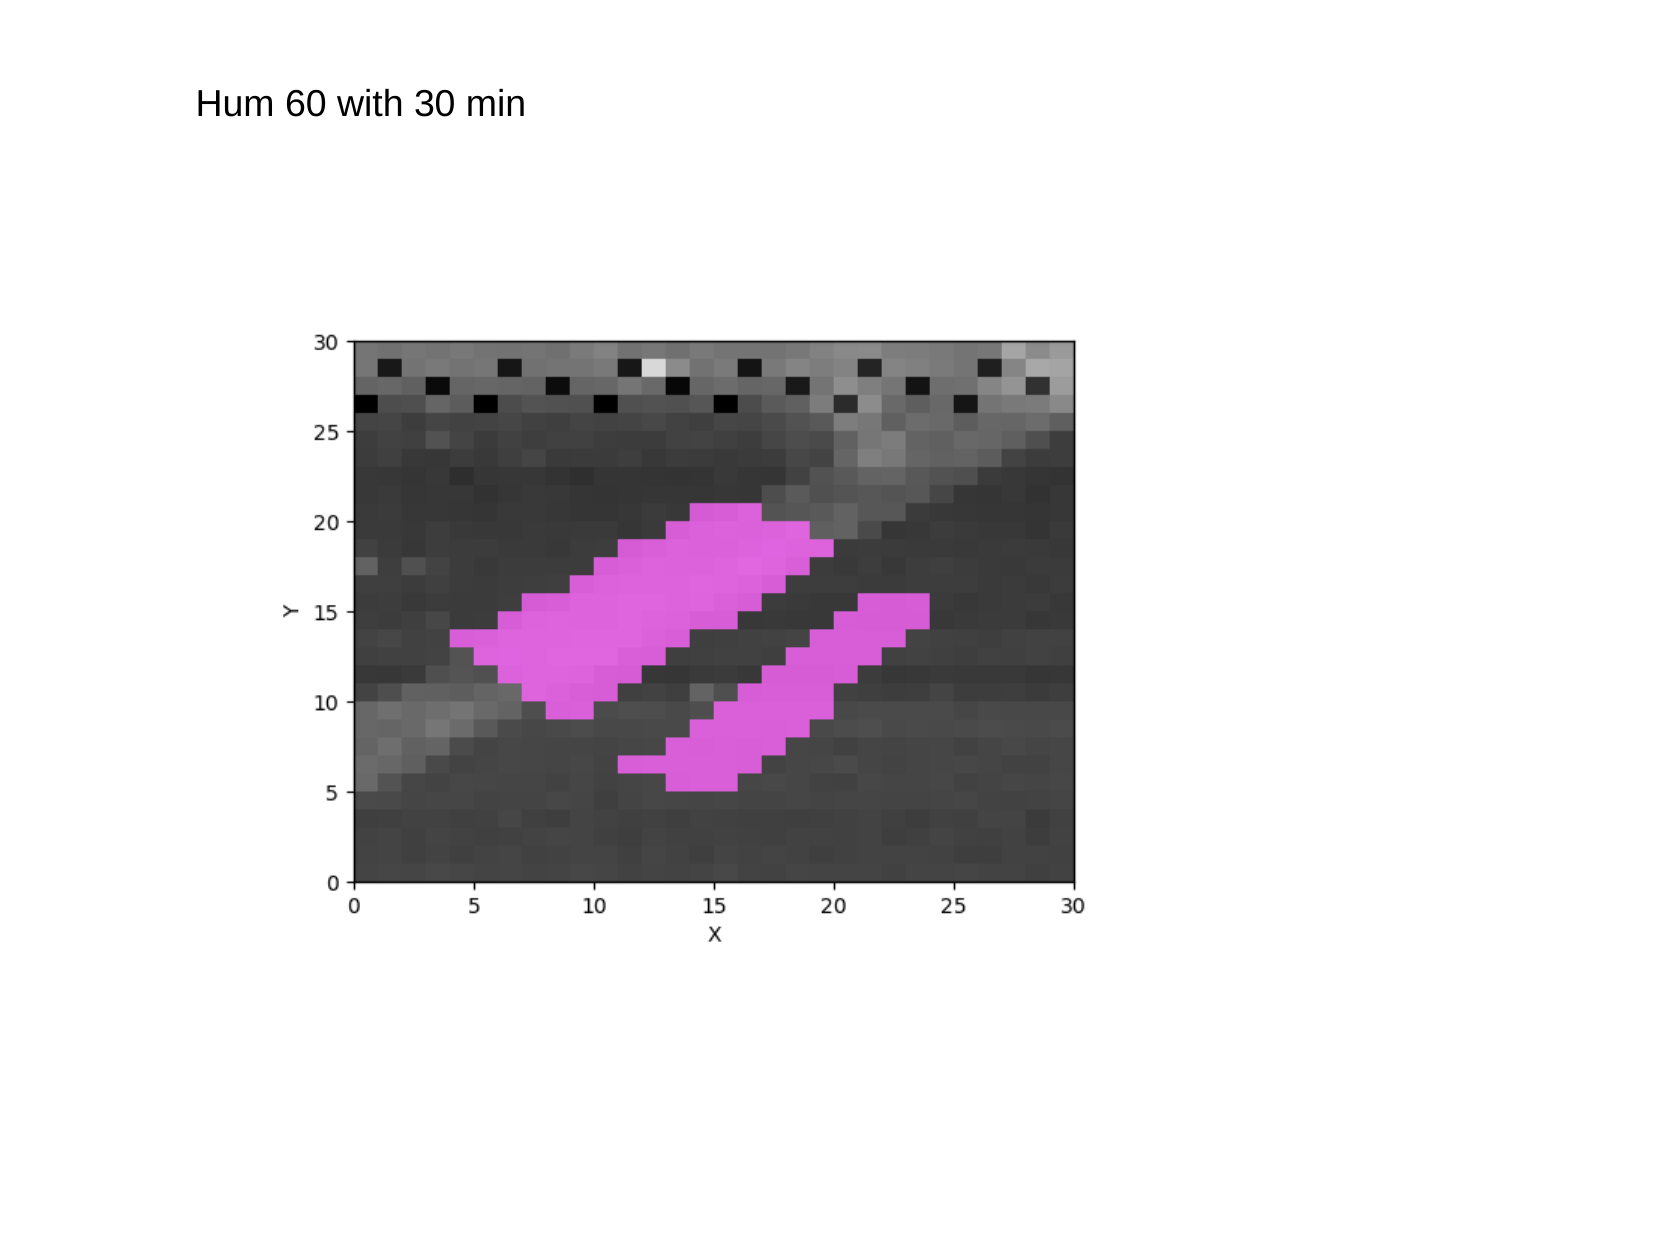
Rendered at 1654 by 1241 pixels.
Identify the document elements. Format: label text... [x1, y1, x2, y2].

text_box Hum 60 with 30 min [180, 75, 542, 132]
picture [210, 269, 1170, 990]
